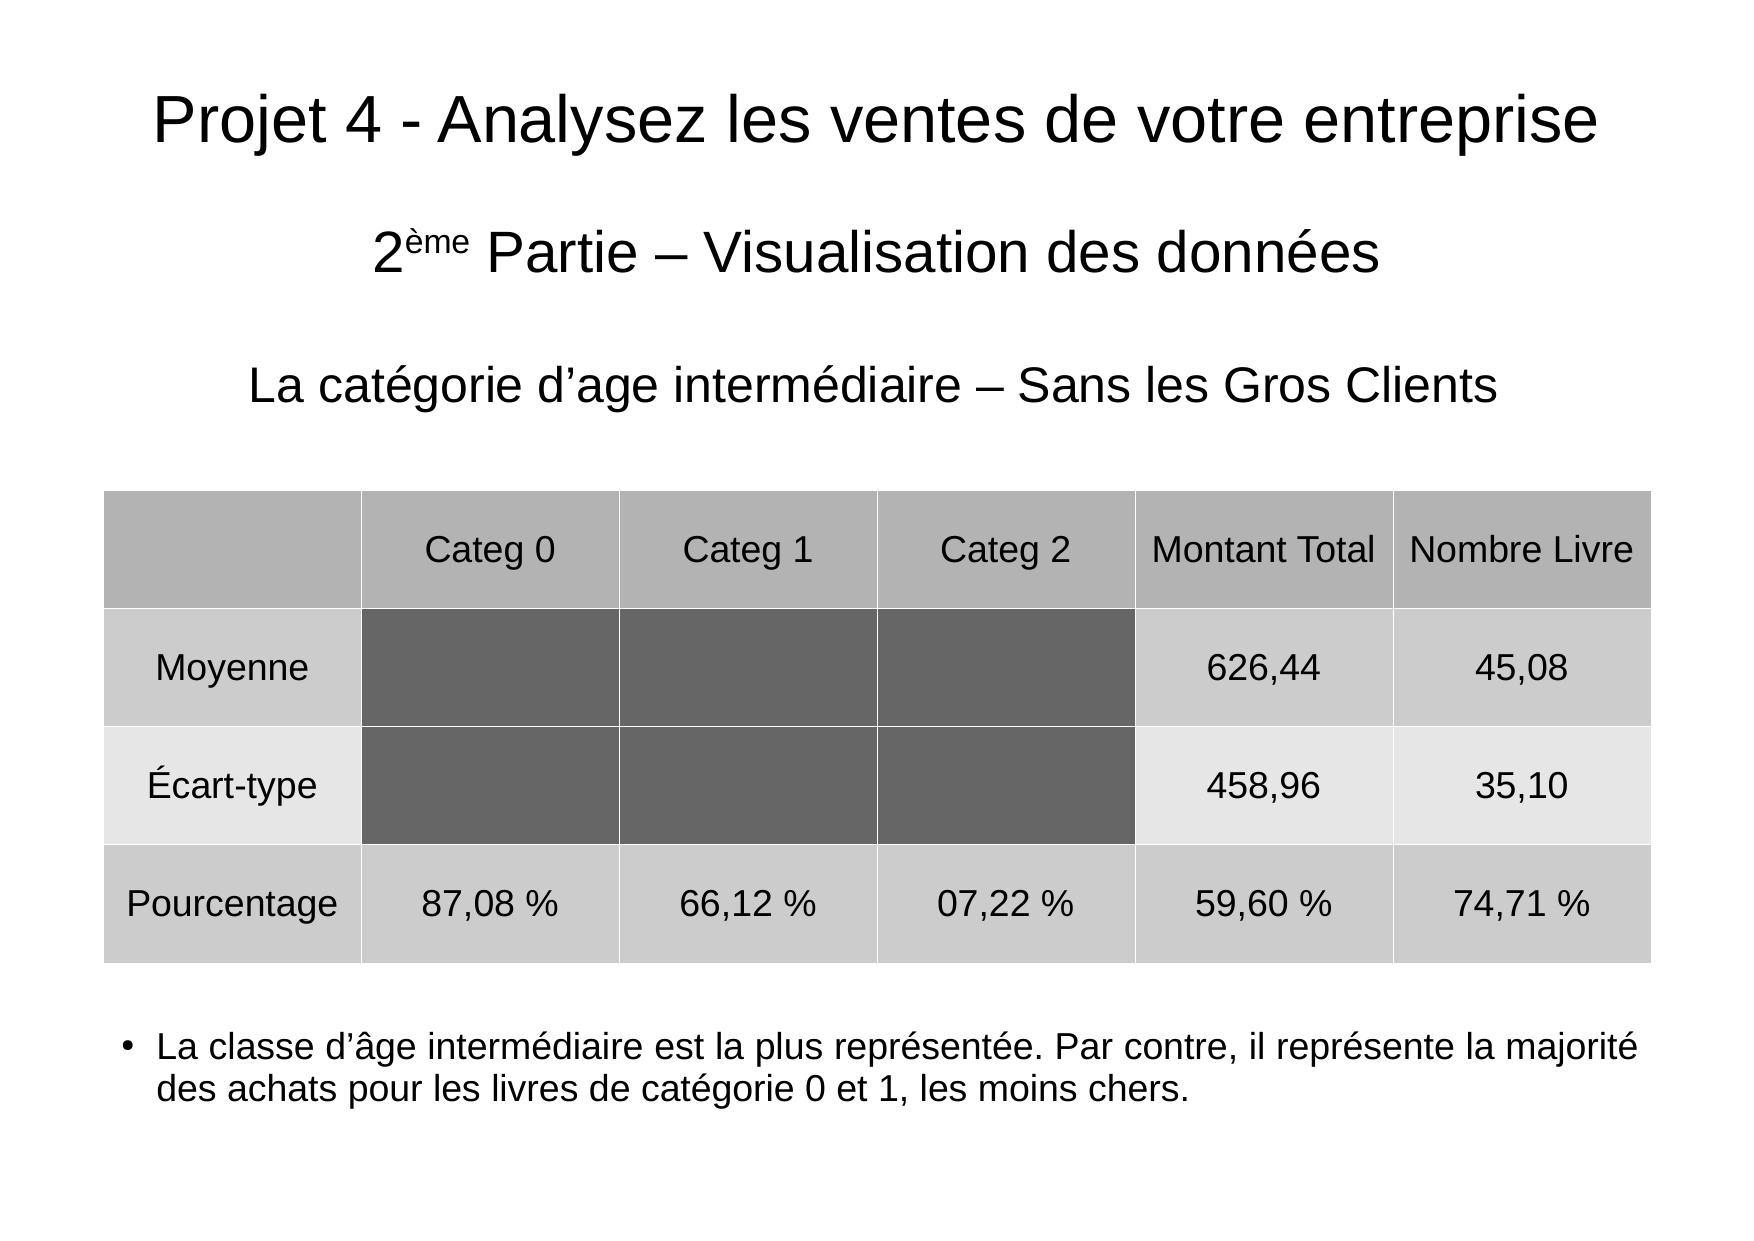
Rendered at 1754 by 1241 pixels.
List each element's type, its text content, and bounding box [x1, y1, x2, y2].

text_box La catégorie d’age intermédiaire – Sans les Gros Clients [106, 321, 1642, 449]
table_cell 87,08 % [362, 845, 619, 963]
text_box 2ème Partie – Visualisation des données [141, 189, 1614, 317]
table_cell Moyenne [104, 609, 361, 726]
table_cell [878, 609, 1135, 726]
table_cell 74,71 % [1394, 845, 1651, 963]
table_cell 66,12 % [620, 845, 877, 963]
table_header Categ 1 [620, 491, 877, 608]
table_cell 626,44 [1136, 609, 1393, 726]
title Projet 4 - Analysez les ventes de votre entreprise [141, 48, 1614, 189]
table_cell 45,08 [1394, 609, 1651, 726]
table_cell 458,96 [1136, 727, 1393, 844]
table_cell 07,22 % [878, 845, 1135, 963]
table_cell 35,10 [1394, 727, 1651, 844]
table_cell Pourcentage [104, 845, 361, 963]
table_cell [362, 727, 619, 844]
table_header Categ 2 [878, 491, 1135, 608]
table_cell [620, 727, 877, 844]
table_cell [620, 609, 877, 726]
table_header [104, 491, 361, 608]
table_header Montant Total [1136, 491, 1393, 608]
table_cell [878, 727, 1135, 844]
table_header Categ 0 [362, 491, 619, 608]
table_header Nombre Livre [1394, 491, 1651, 608]
table_cell 59,60 % [1136, 845, 1393, 963]
table_cell Écart-type [104, 727, 361, 844]
table_cell [362, 609, 619, 726]
text_box La classe d’âge intermédiaire est la plus représentée. Par contre, il représente la majorité des achats pour les livres de catégorie 0 et 1, les moins chers. [106, 1018, 1654, 1118]
